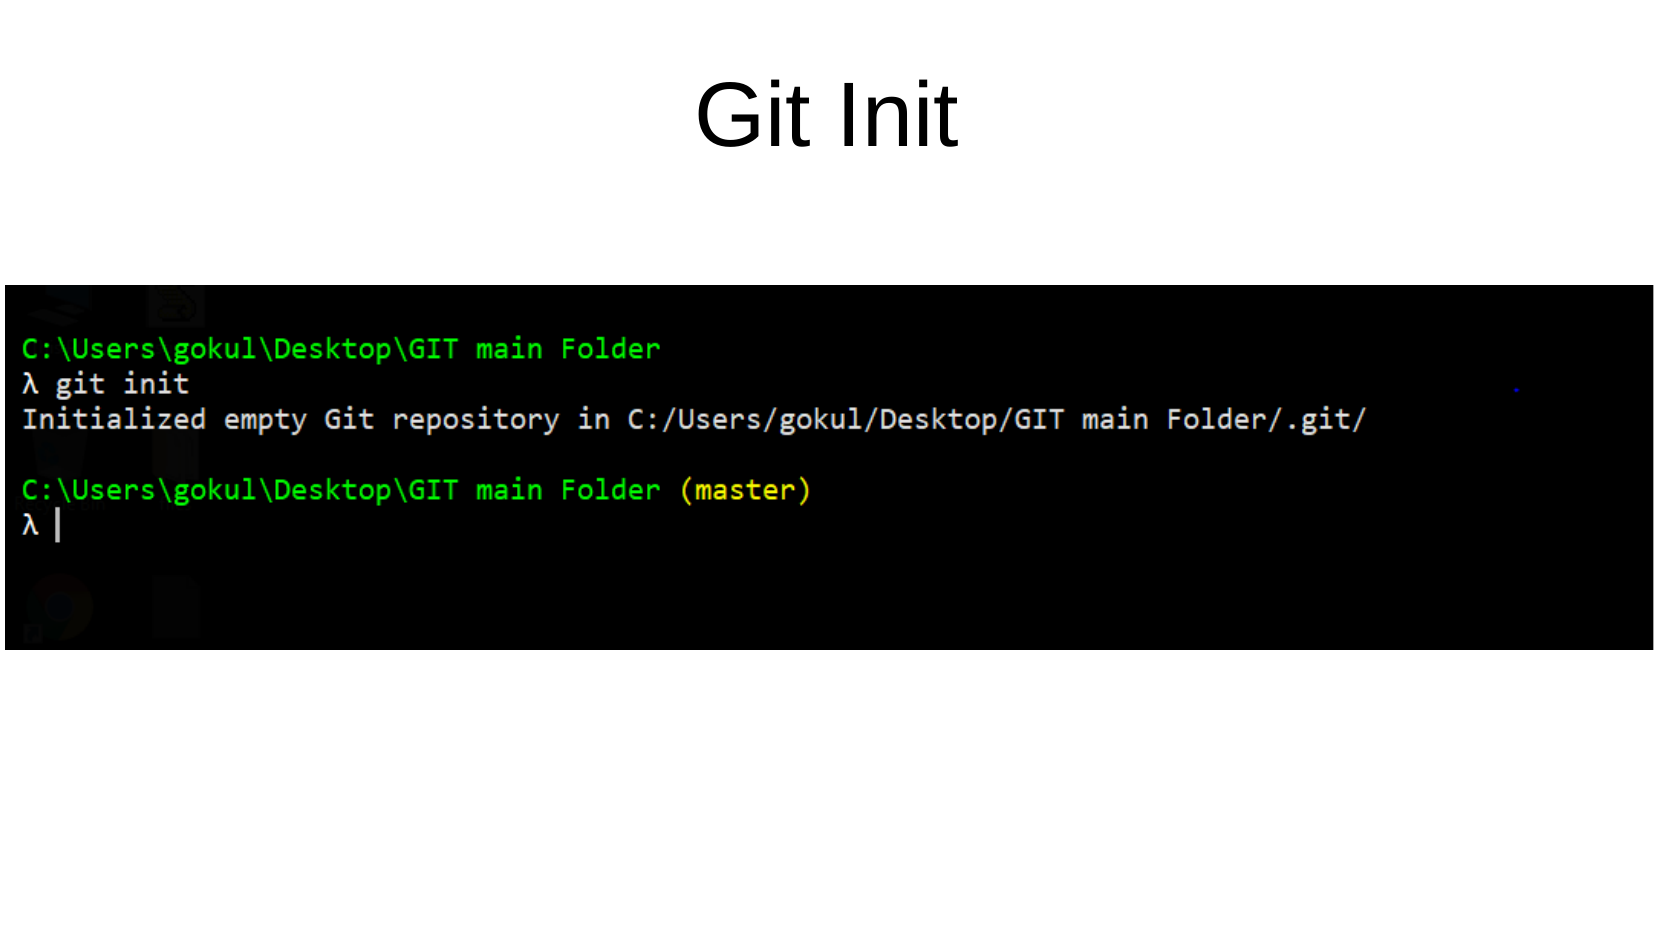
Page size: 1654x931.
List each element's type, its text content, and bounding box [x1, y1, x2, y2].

title Git Init [82, 37, 1571, 193]
picture [5, 285, 1654, 650]
